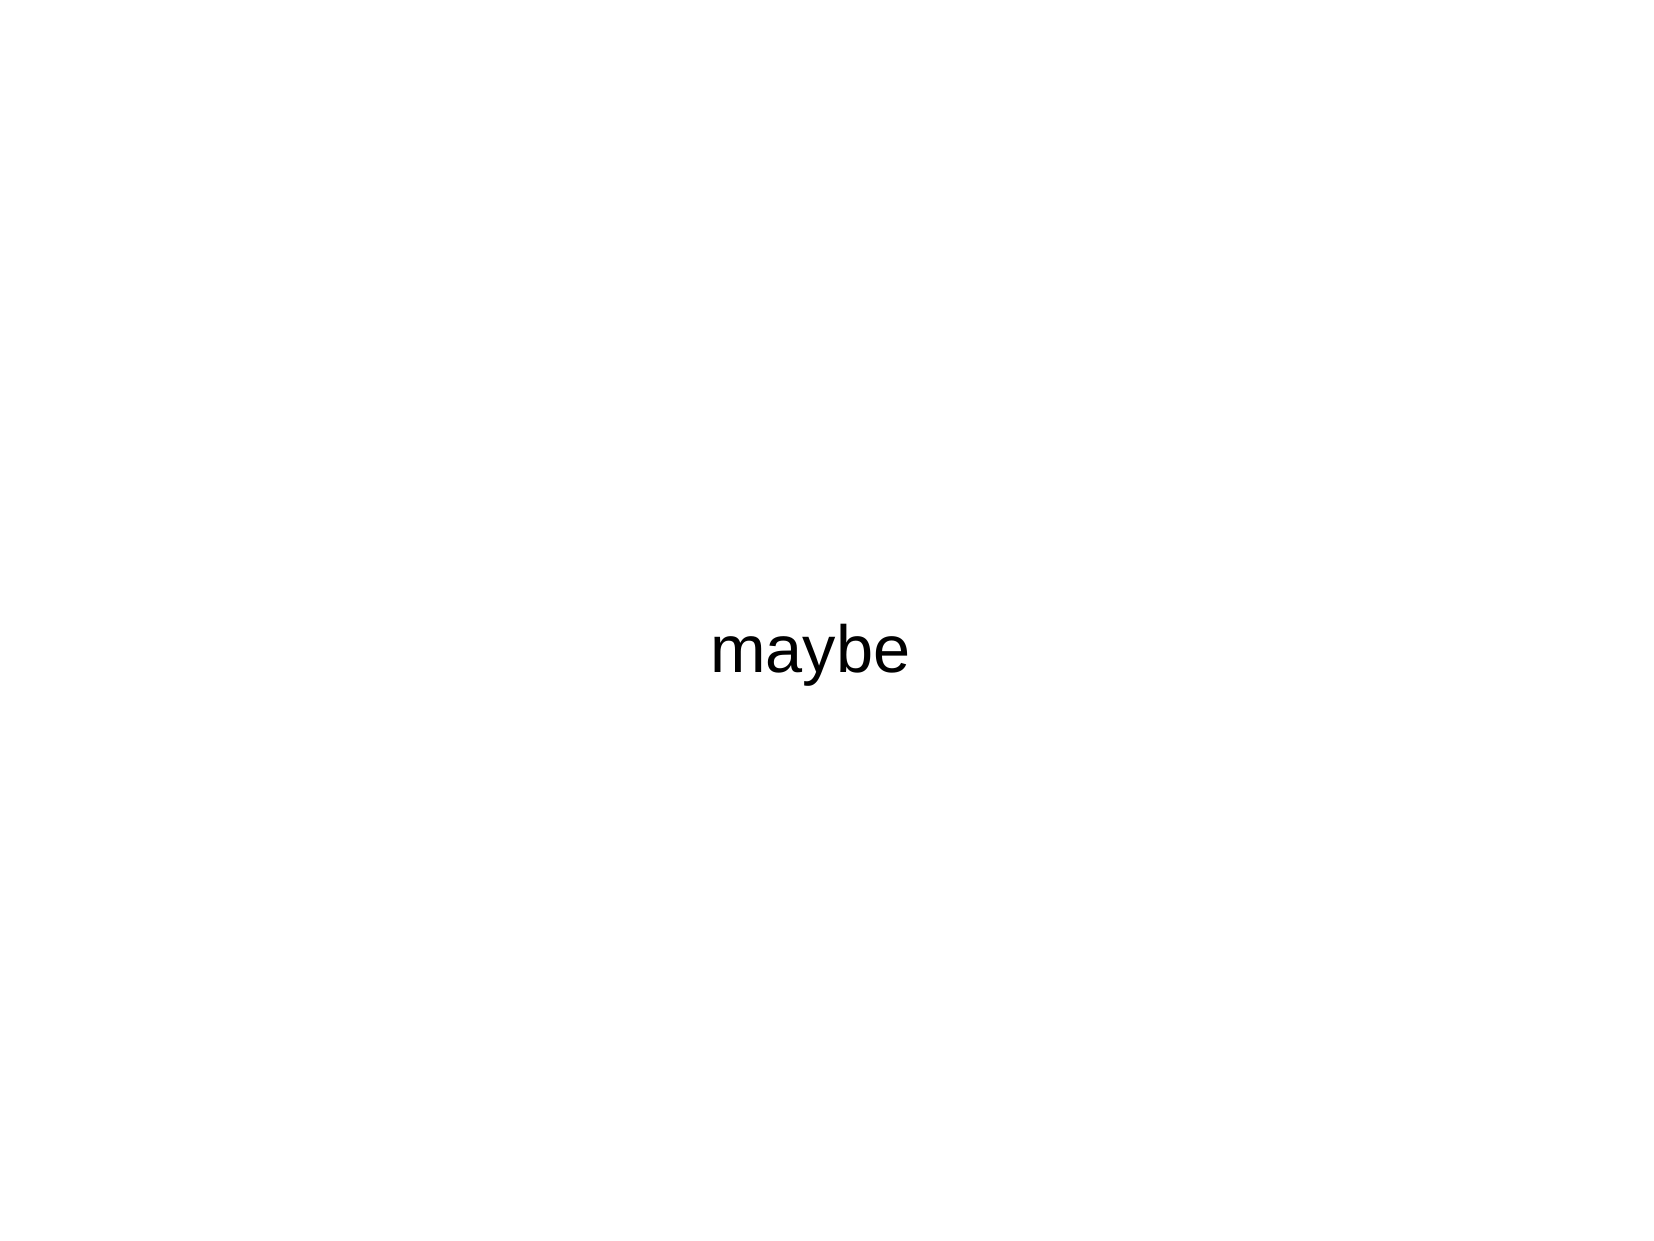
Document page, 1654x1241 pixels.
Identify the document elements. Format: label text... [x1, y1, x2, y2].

subtitle maybe [82, 290, 1538, 1010]
